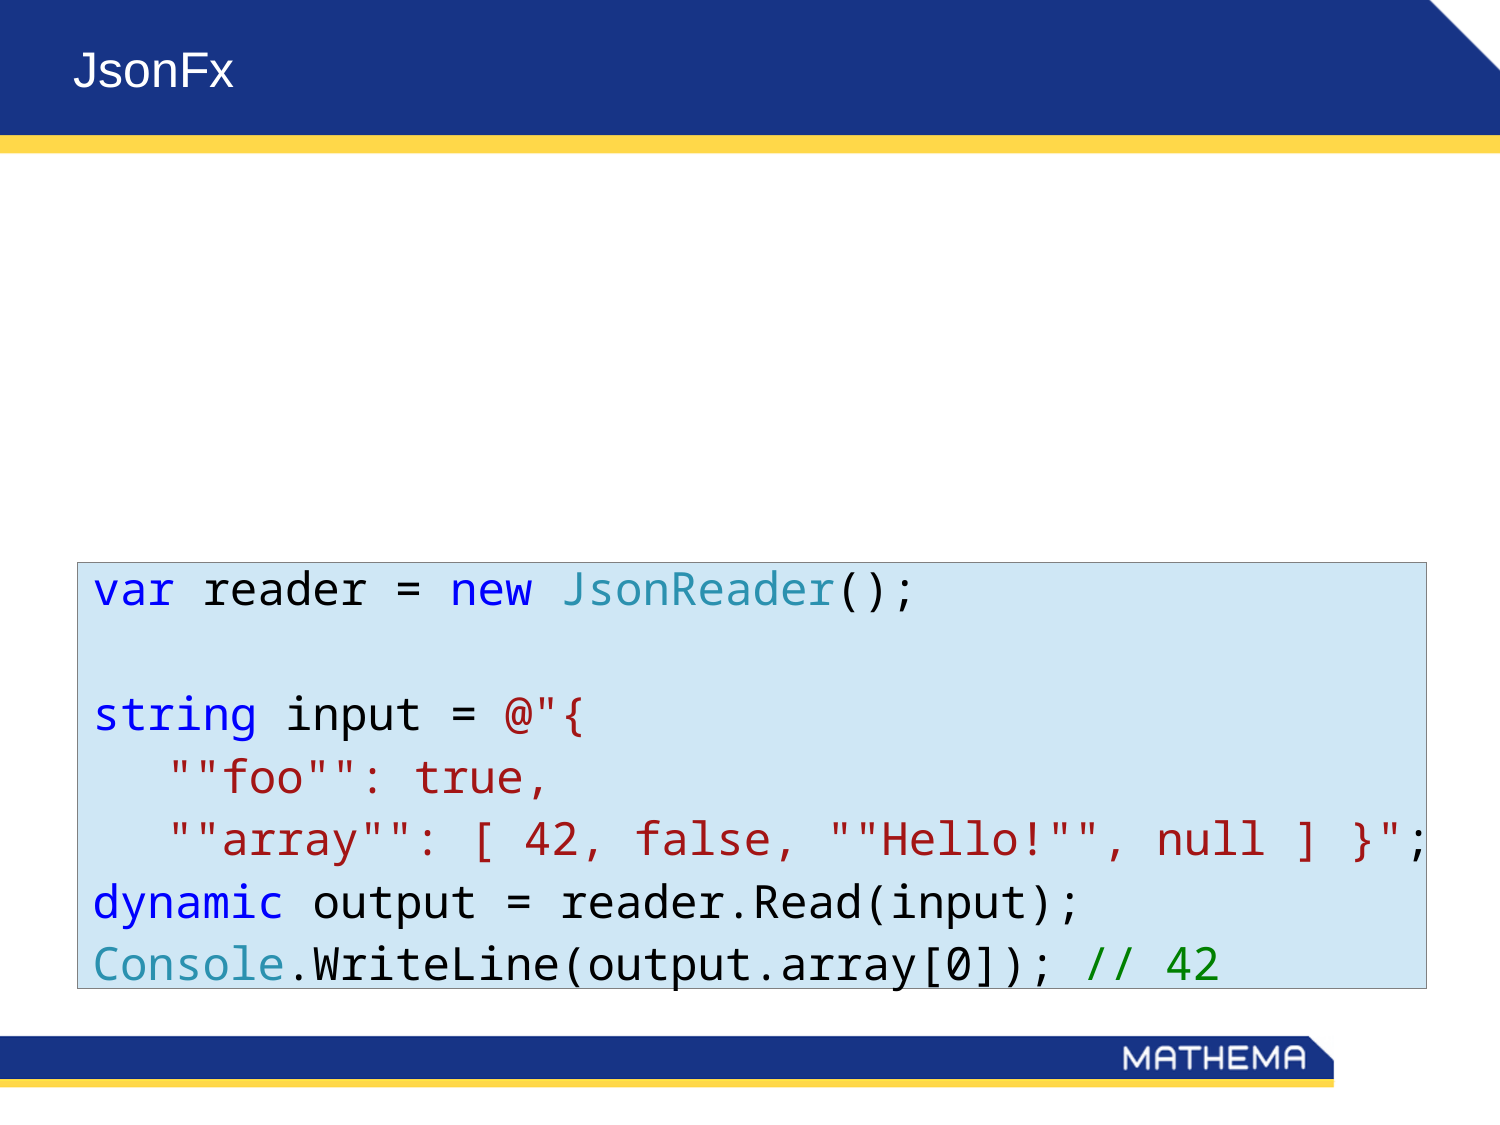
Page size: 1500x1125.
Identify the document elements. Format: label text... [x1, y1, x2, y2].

text_box var reader = new JsonReader(); string input = @"{ ""foo"": true, ""array"": [ 42, false, ""Hello!"", null ] }"; dynamic output = reader.Read(input); Console.WriteLine(output.array[0]); // 42 [77, 562, 1427, 989]
title JsonFx [73, 40, 1276, 100]
picture [0, 0, 1500, 1125]
